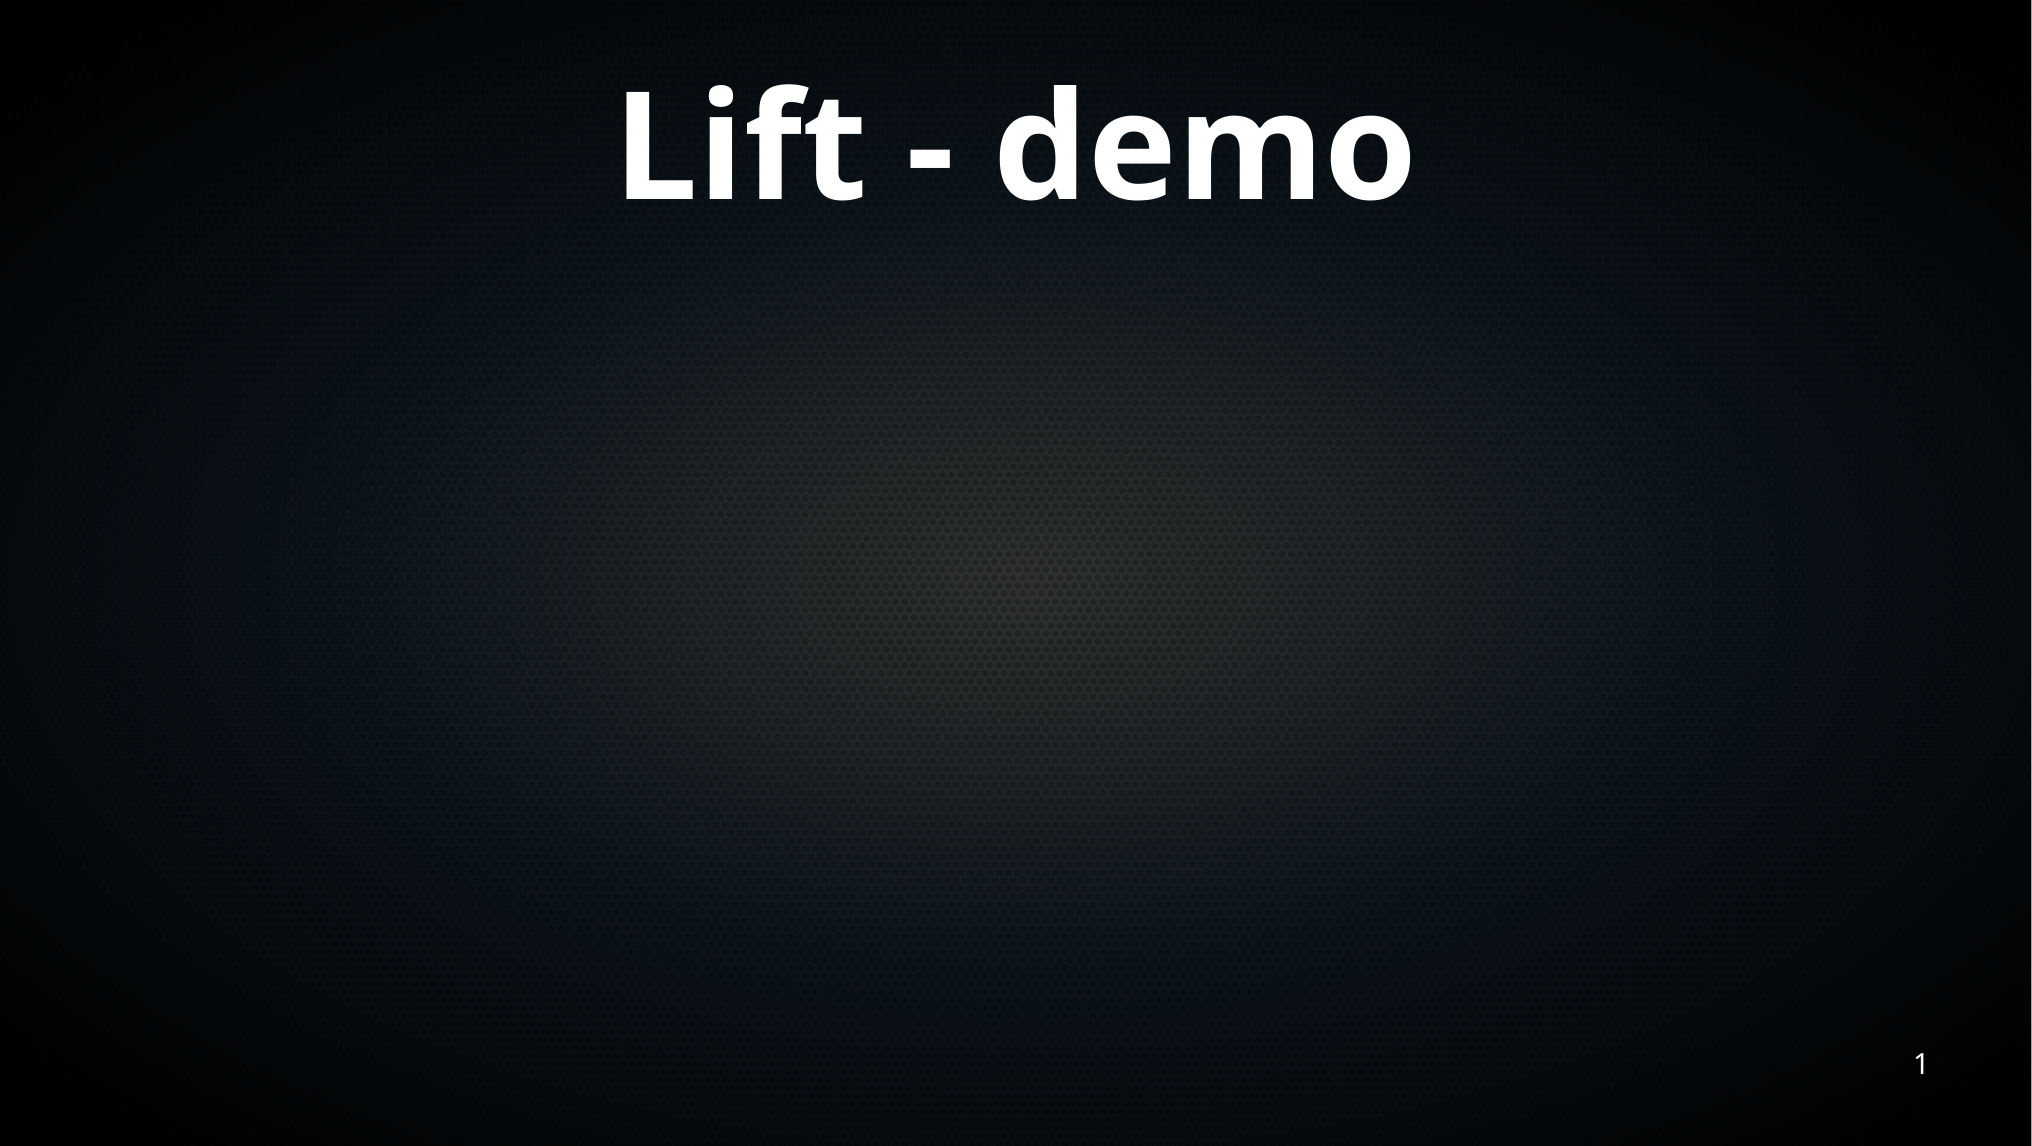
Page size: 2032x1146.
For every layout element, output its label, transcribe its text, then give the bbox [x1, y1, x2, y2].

picture [0, 0, 2032, 1146]
title Lift - demo [101, 45, 1930, 237]
